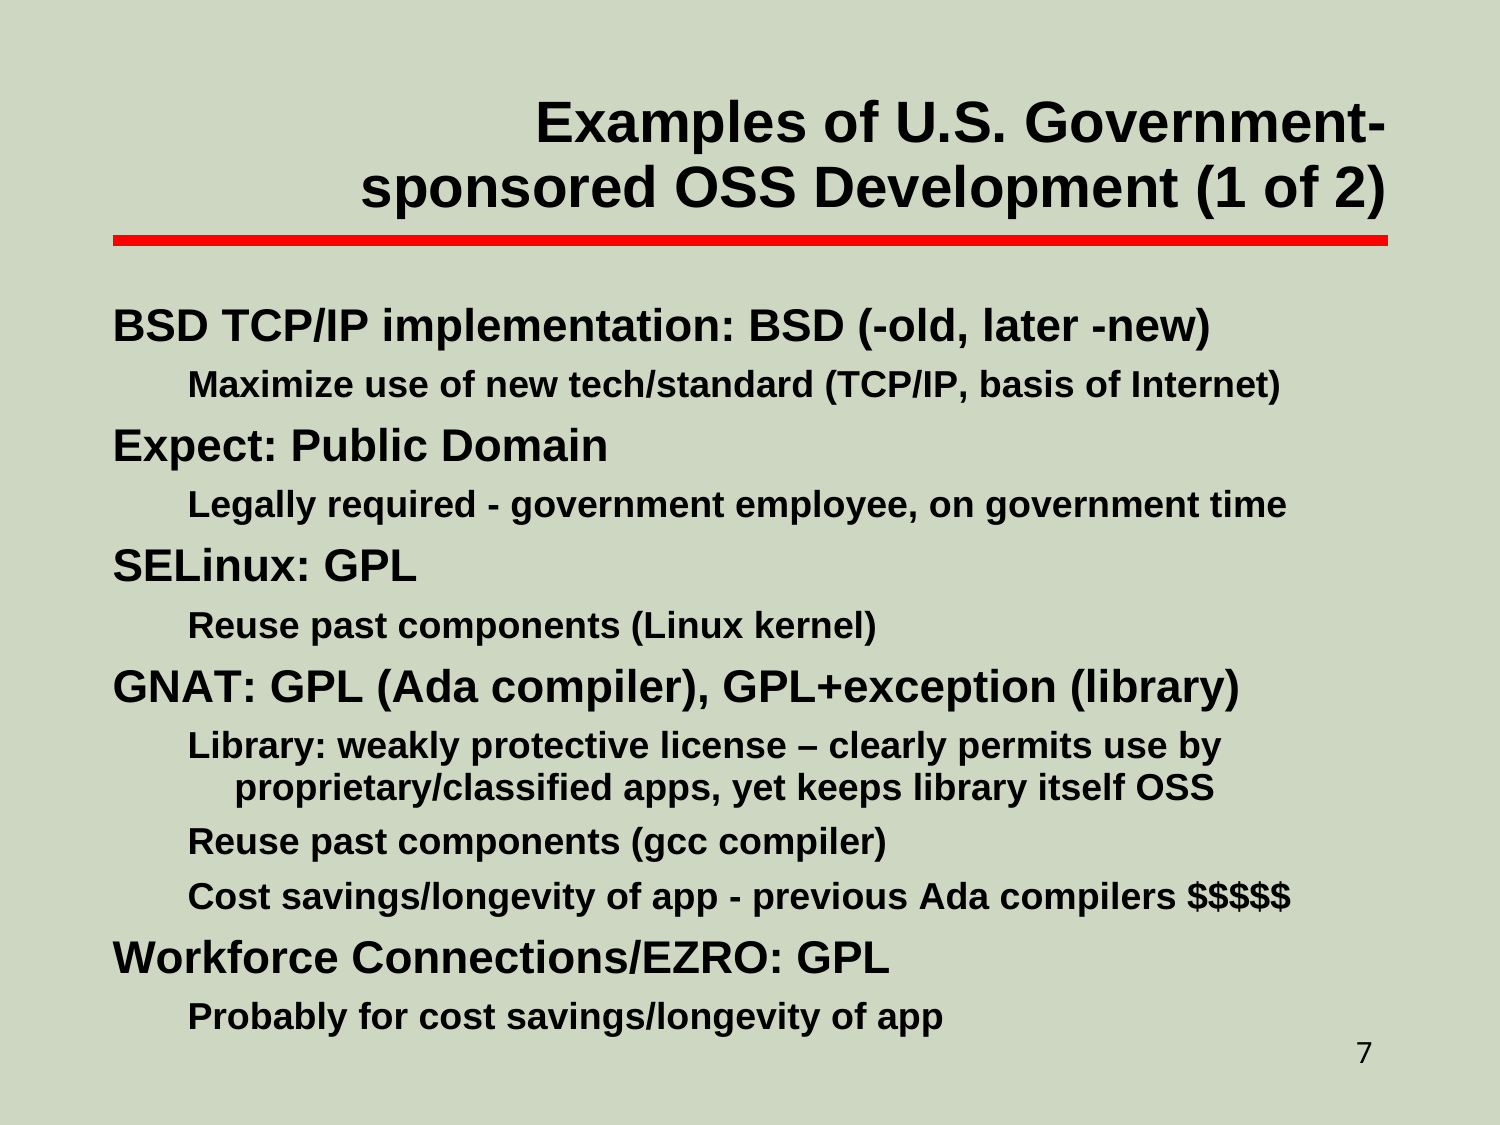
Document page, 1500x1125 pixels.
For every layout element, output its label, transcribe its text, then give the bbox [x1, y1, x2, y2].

title Examples of U.S. Government-sponsored OSS Development (1 of 2) [337, 89, 1388, 220]
list BSD TCP/IP implementation: BSD (-old, later -new) Maximize use of new tech/standard (TCP/IP, basis of Internet) Expect: Public Domain Legally required - government employee, on government time SELinux: GPL Reuse past components (Linux kernel) GNAT: GPL (Ada compiler), GPL+exception (library) Library: weakly protective license – clearly permits use by proprietary/classified apps, yet keeps library itself OSS Reuse past components (gcc compiler) Cost savings/longevity of app - previous Ada compilers $$$$$ Workforce Connections/EZRO: GPL Probably for cost savings/longevity of app [112, 299, 1388, 1084]
